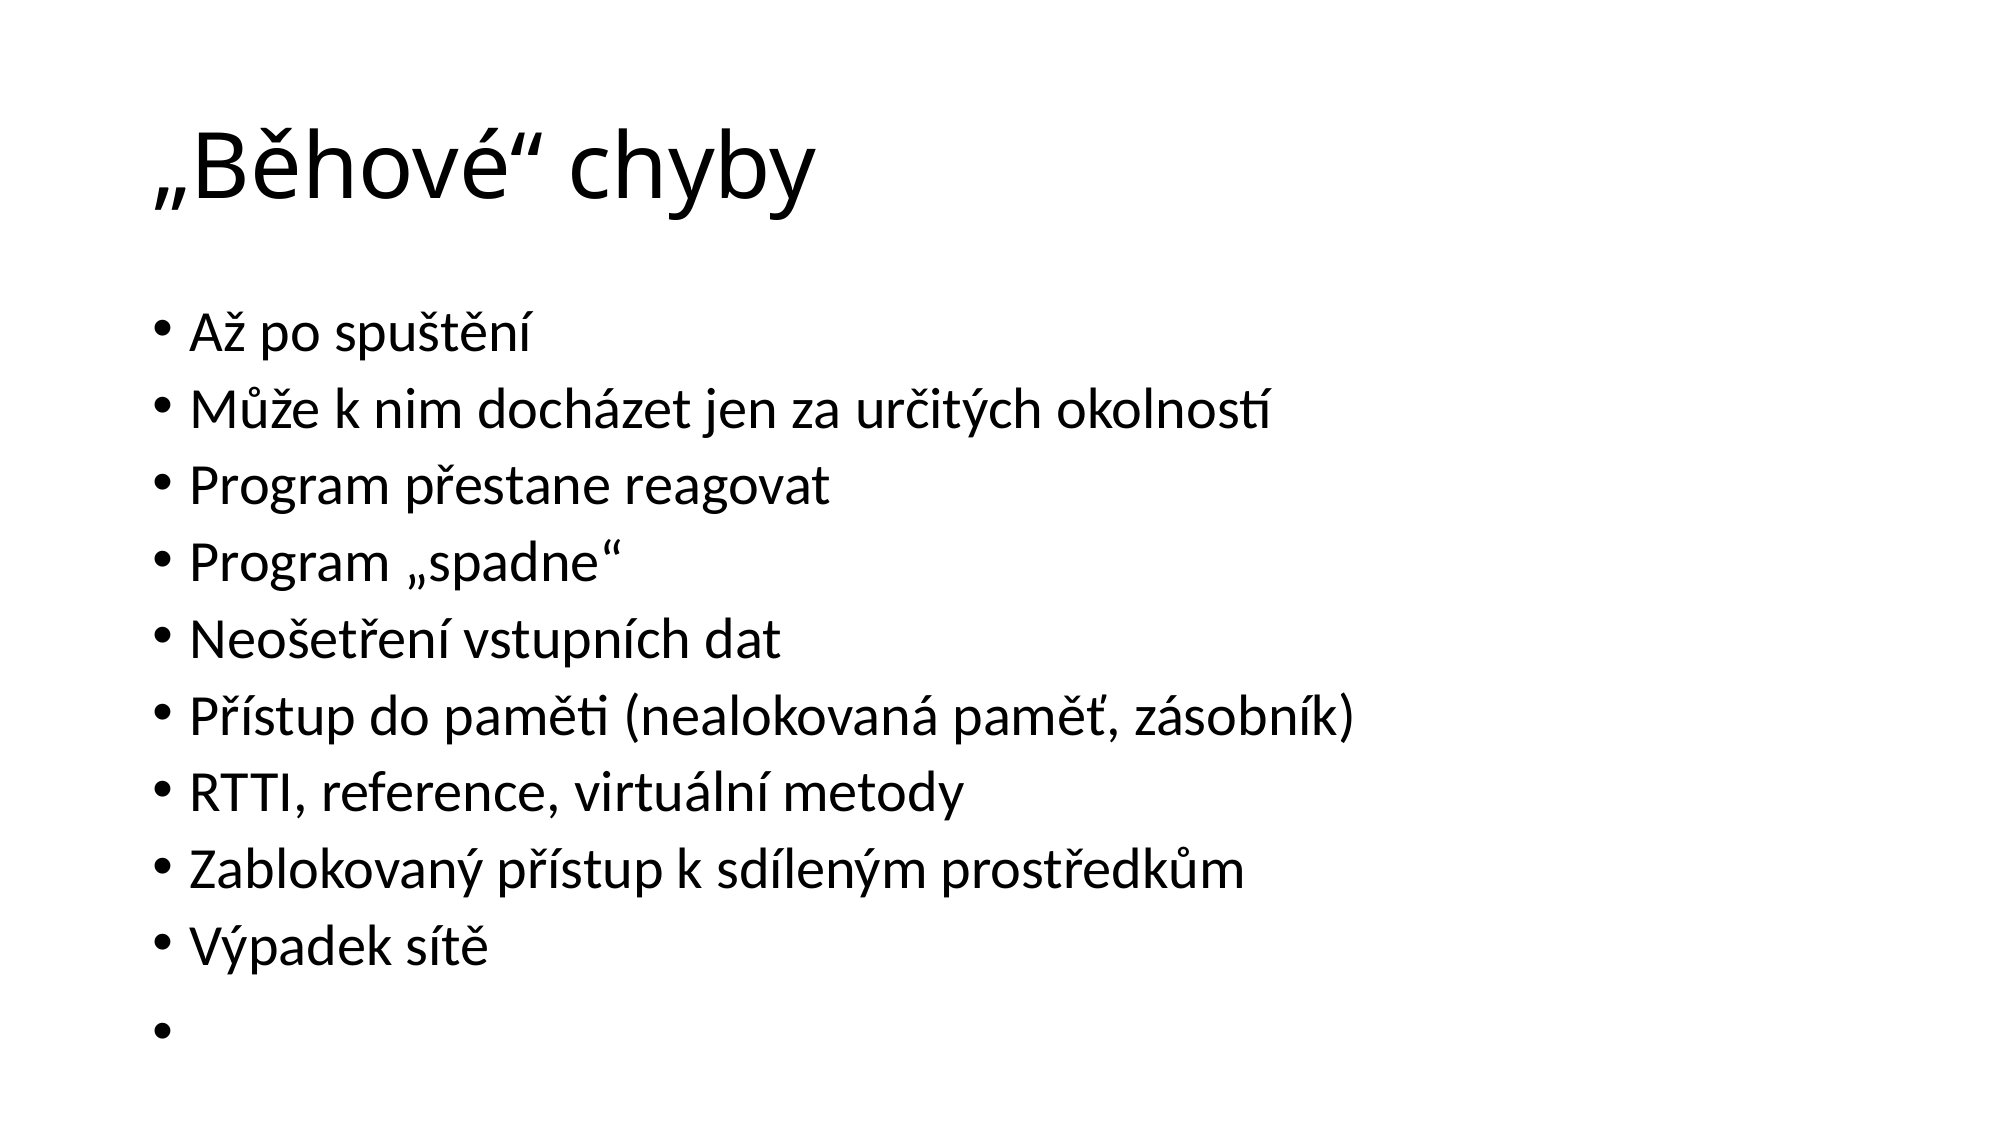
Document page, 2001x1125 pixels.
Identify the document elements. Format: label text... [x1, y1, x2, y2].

list Až po spuštění Může k nim docházet jen za určitých okolností Program přestane reagovat Program „spadne“ Neošetření vstupních dat Přístup do paměti (nealokovaná paměť, zásobník) RTTI, reference, virtuální metody Zablokovaný přístup k sdíleným prostředkům Výpadek sítě [137, 299, 1863, 1014]
title „Běhové“ chyby [137, 59, 1863, 278]
